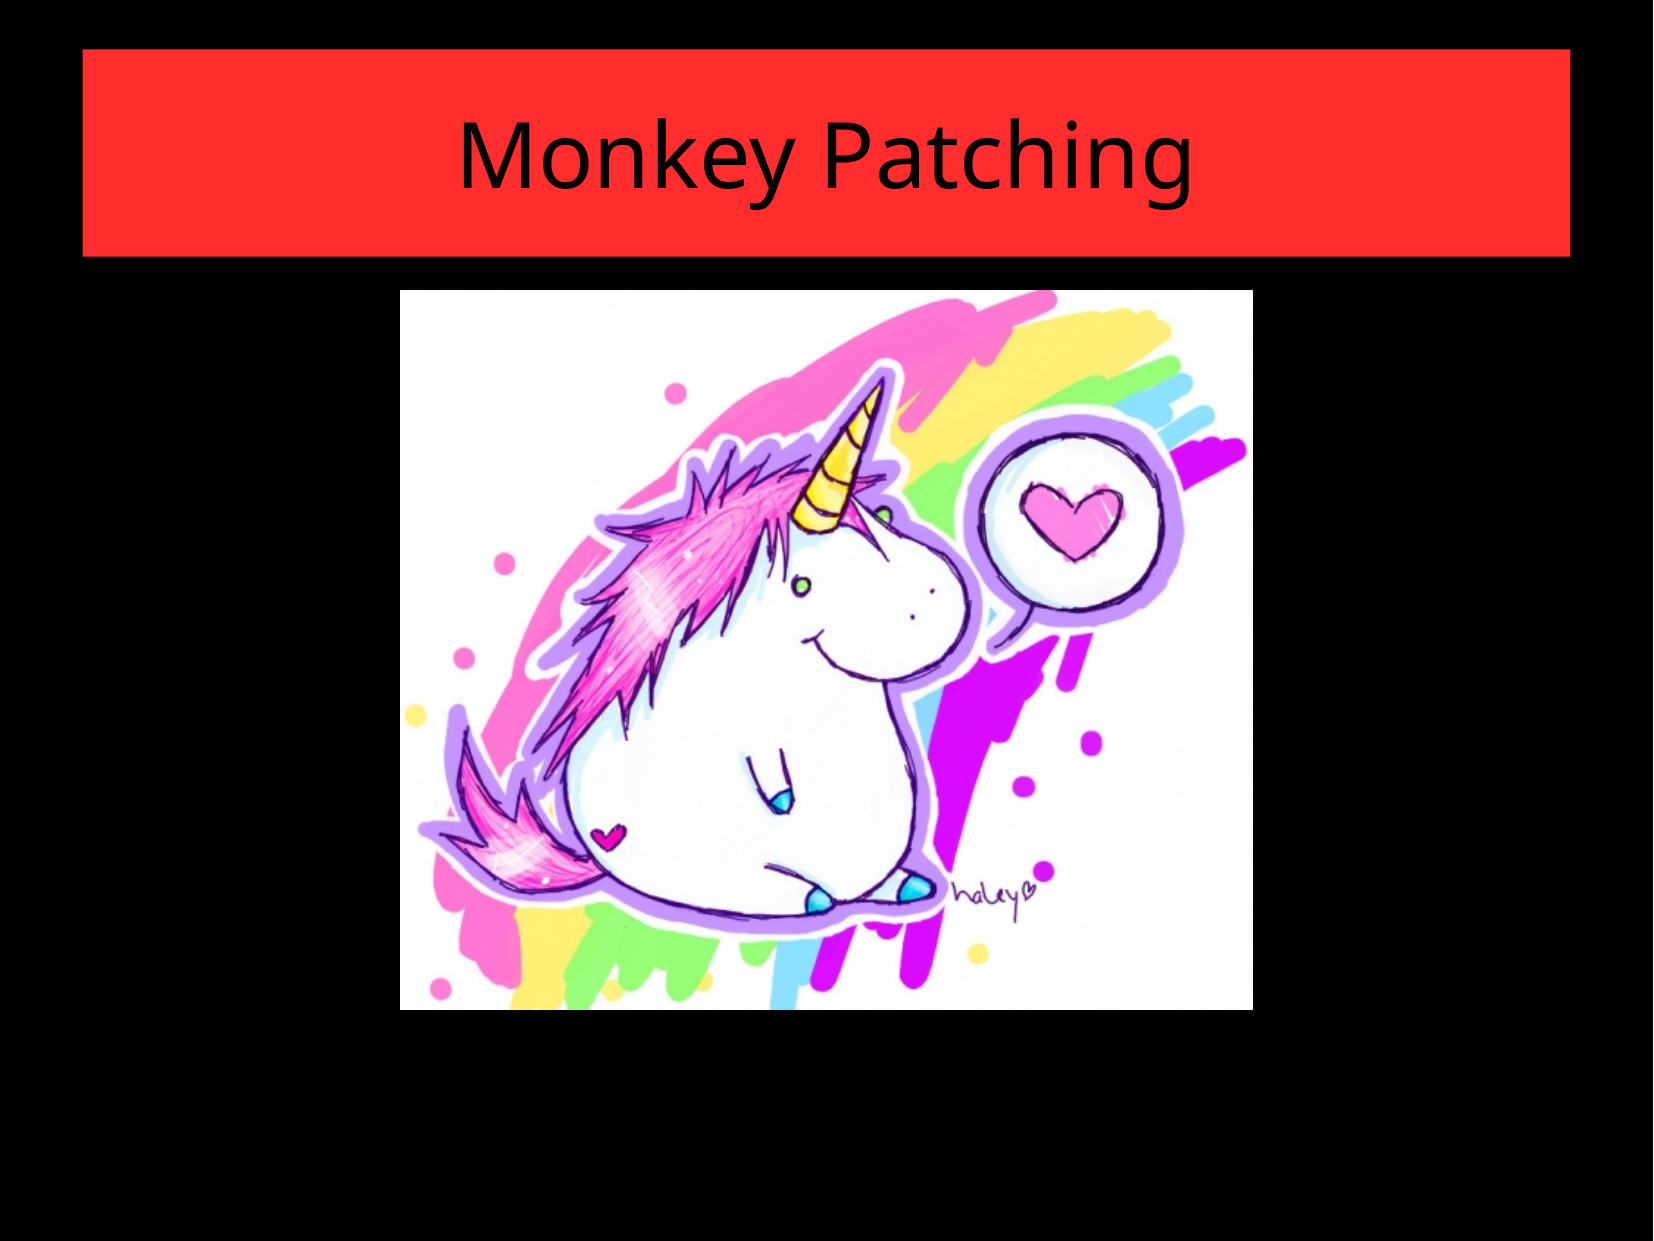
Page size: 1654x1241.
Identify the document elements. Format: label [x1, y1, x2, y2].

picture [400, 290, 1253, 1010]
